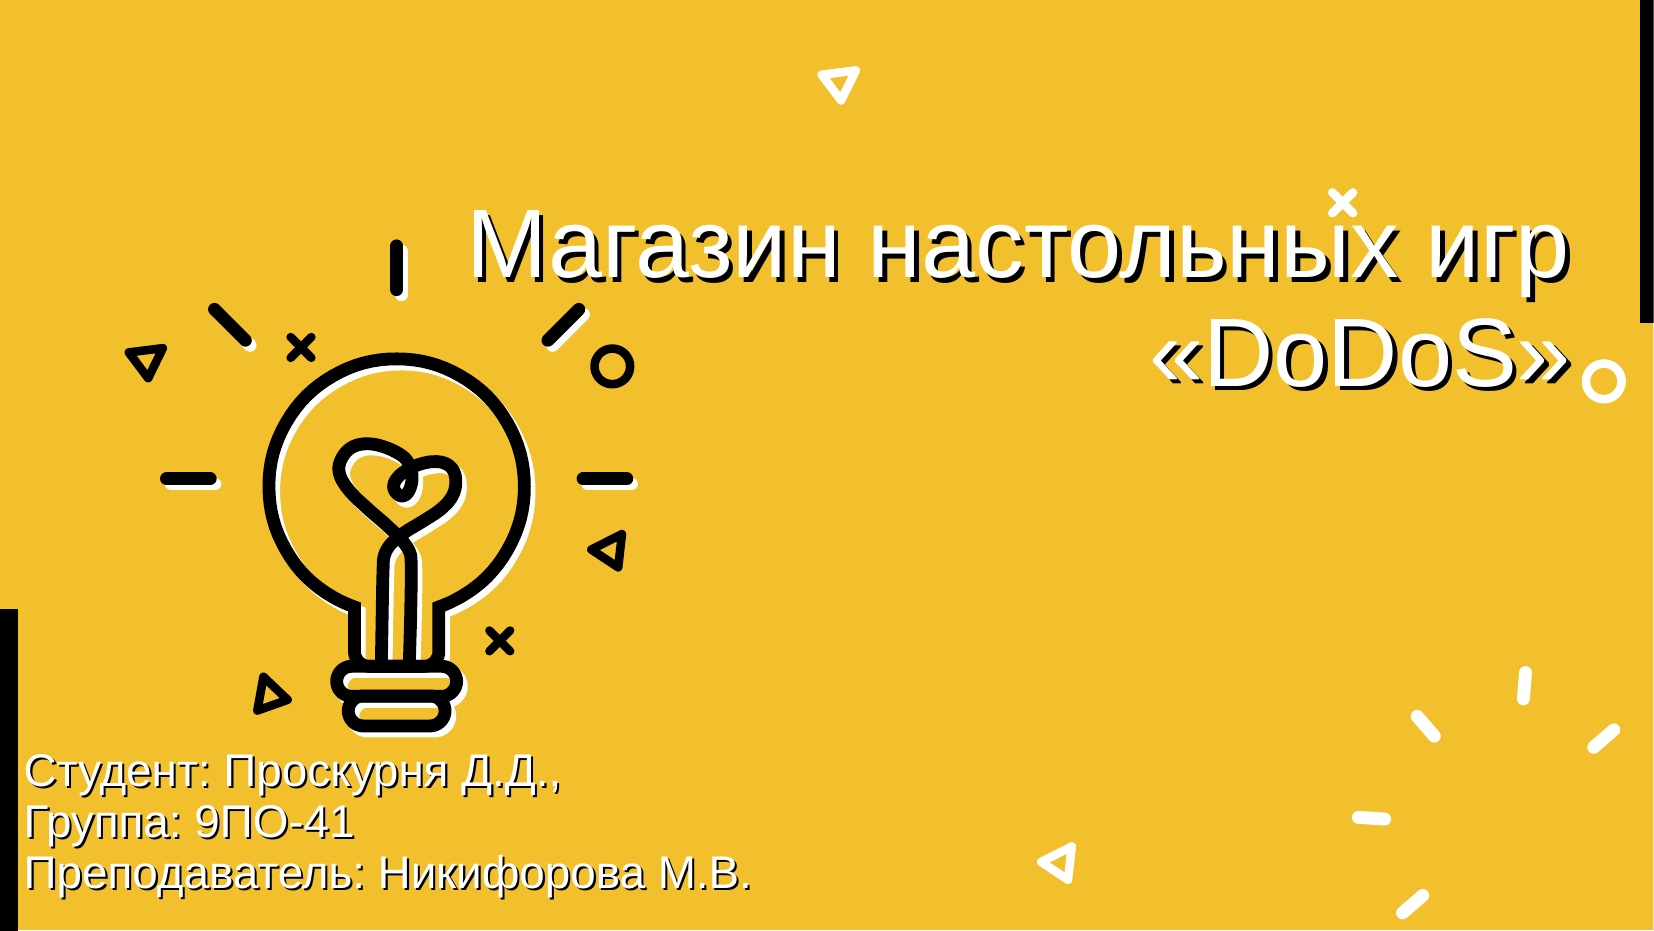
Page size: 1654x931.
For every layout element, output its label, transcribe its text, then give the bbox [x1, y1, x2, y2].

title Магазин настольных игр «DoDoS» [82, 5, 1571, 591]
subtitle Студент: Проскурня Д.Д., Группа: 9ПО-41 Преподаватель: Никифорова М.В. [23, 738, 768, 905]
